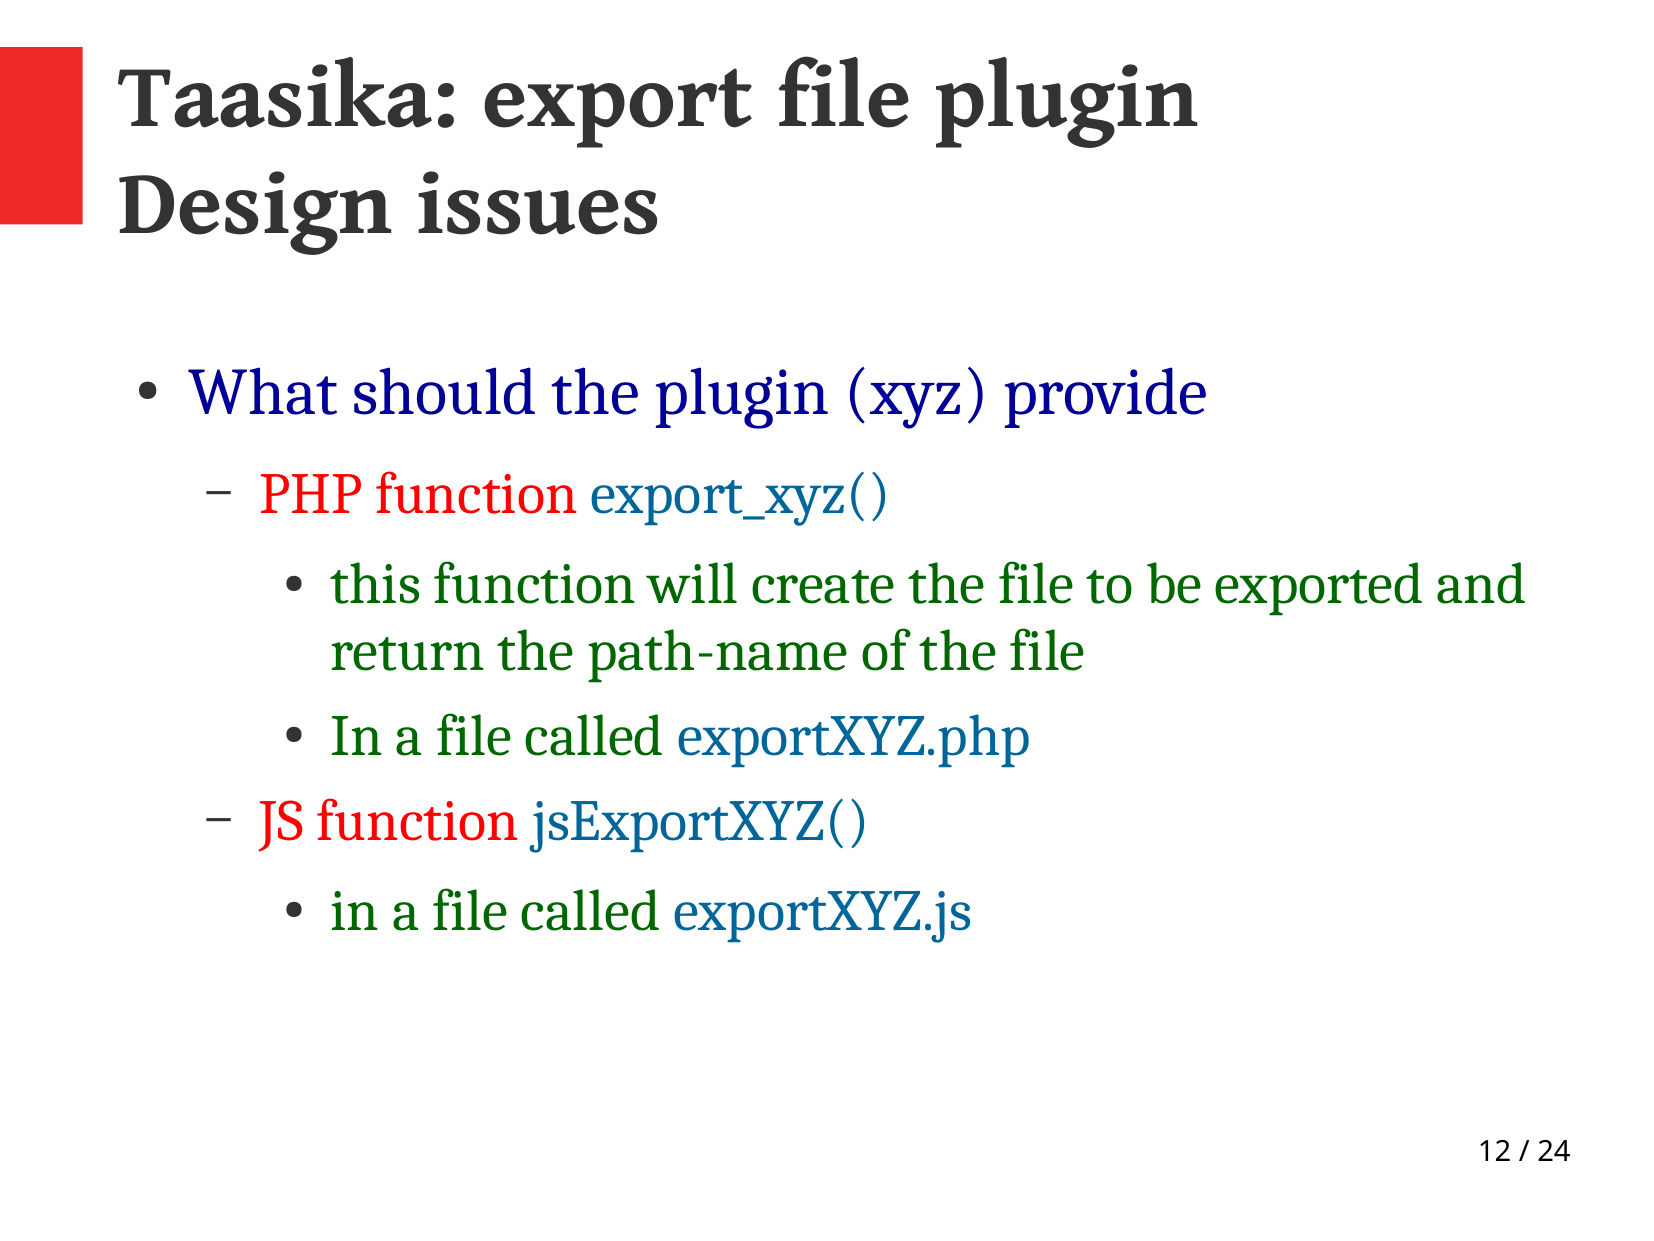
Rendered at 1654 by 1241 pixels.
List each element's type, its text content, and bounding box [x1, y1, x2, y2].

title Taasika: export file plugin Design issues [118, 46, 1571, 260]
list What should the plugin (xyz) provide PHP function export_xyz() this function will create the file to be exported and return the path-name of the file In a file called exportXYZ.php JS function jsExportXYZ() in a file called exportXYZ.js [118, 354, 1536, 1074]
